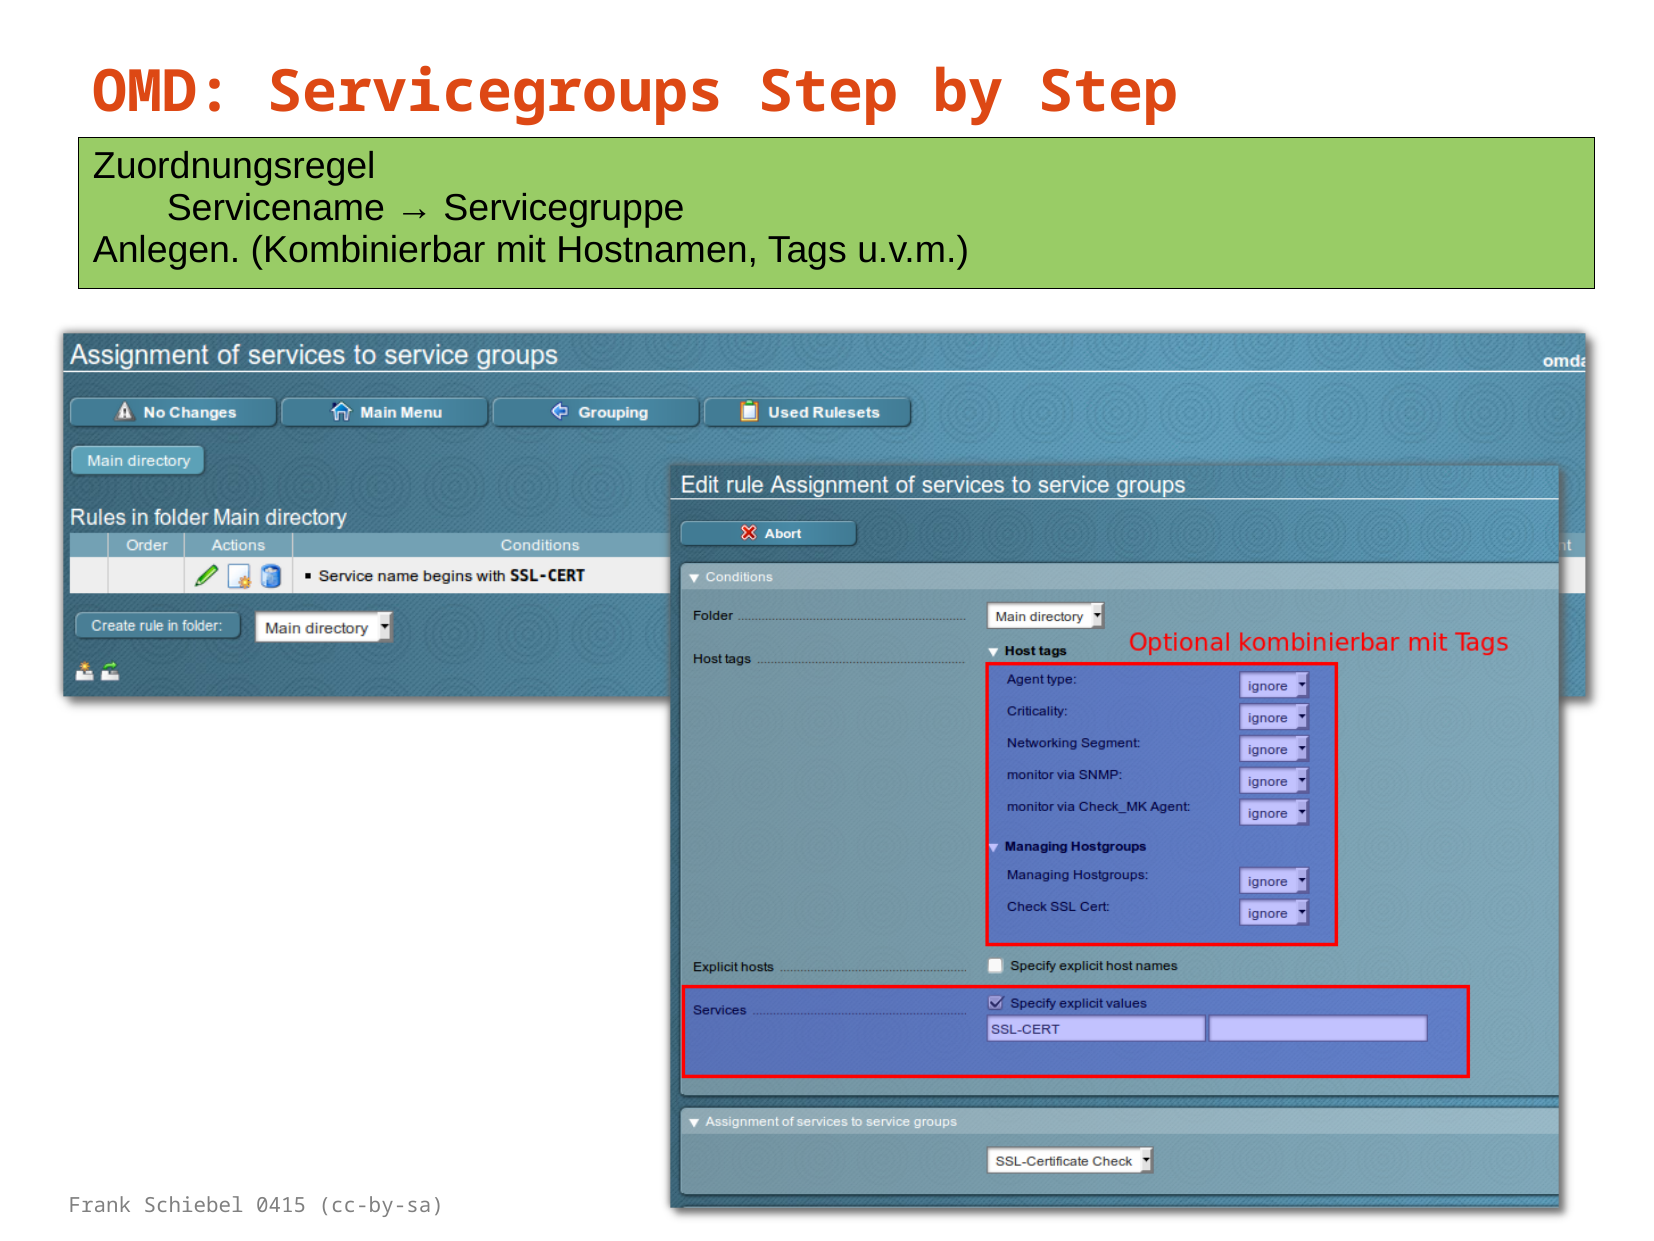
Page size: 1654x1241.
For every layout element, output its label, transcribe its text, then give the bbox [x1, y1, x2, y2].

picture [50, 320, 1607, 1226]
text_box OMD: Servicegroups Step by Step [78, 42, 1449, 117]
text_box Zuordnungsregel Servicename → Servicegruppe Anlegen. (Kombinierbar mit Hostnamen, Tags u.v.m.) [78, 137, 1595, 289]
